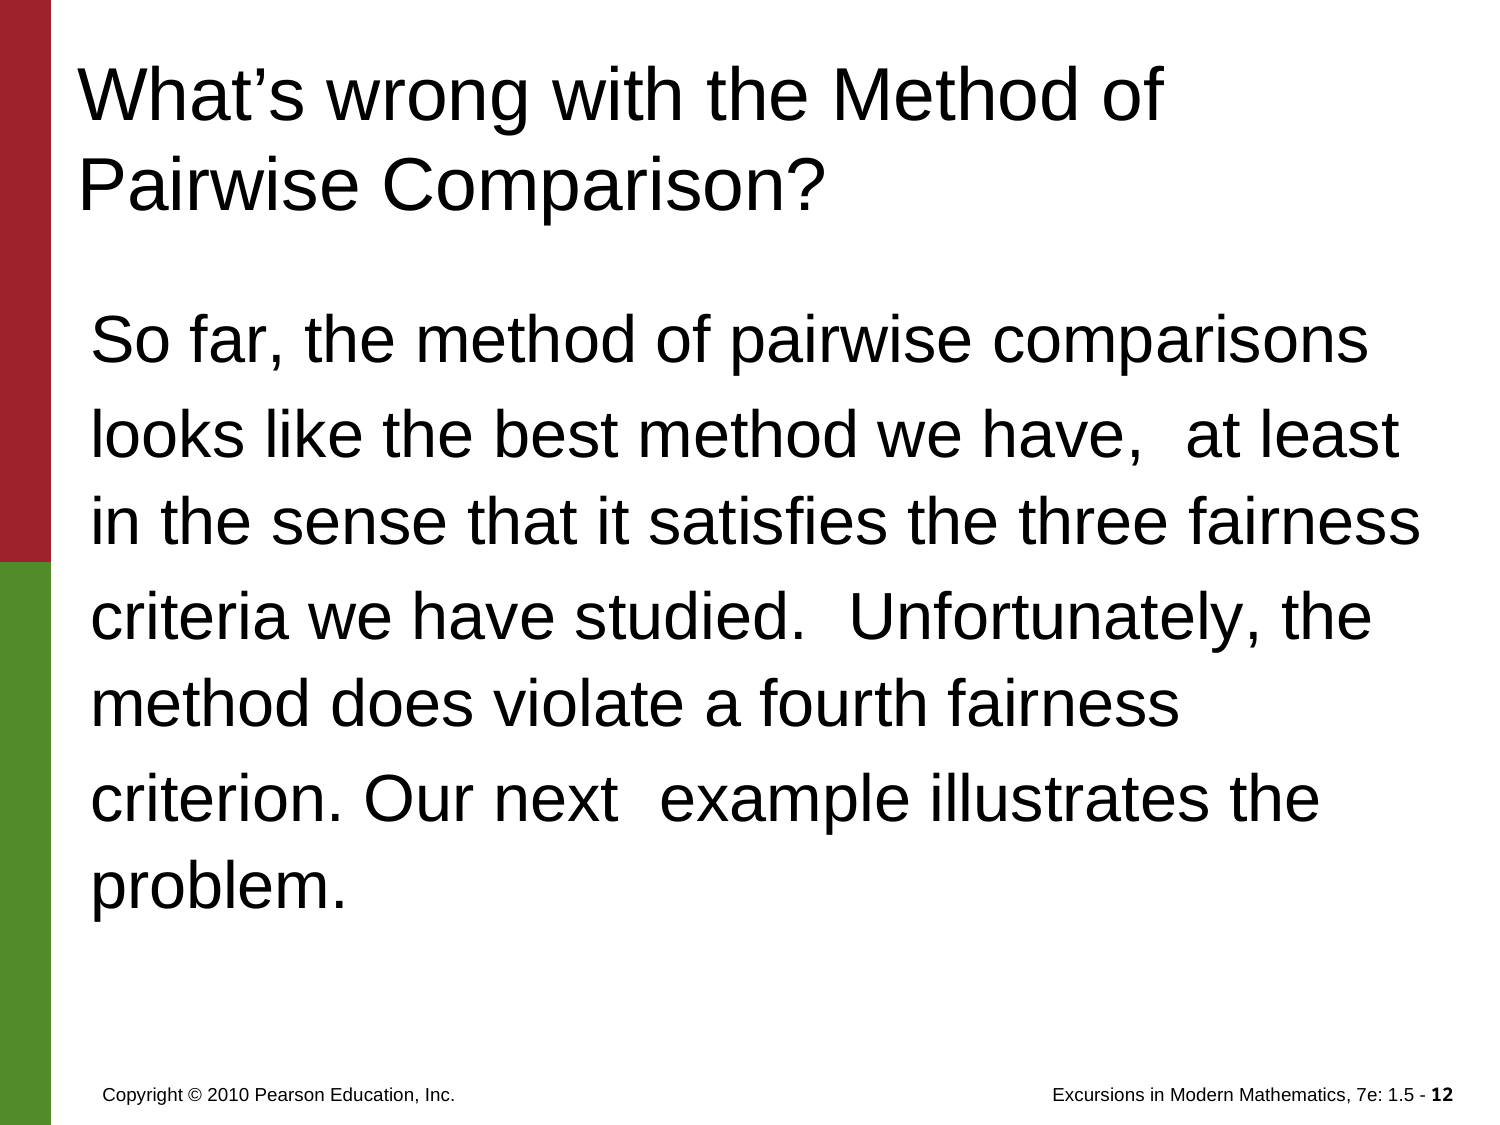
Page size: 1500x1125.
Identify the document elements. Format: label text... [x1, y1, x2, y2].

list So far, the method of pairwise comparisons looks like the best method we have, at least in the sense that it satisfies the three fairness criteria we have studied. Unfortunately, the method does violate a fourth fairness criterion. Our next example illustrates the problem. [74, 287, 1463, 1013]
text_box What’s wrong with the Method of Pairwise Comparison? [62, 37, 1413, 233]
